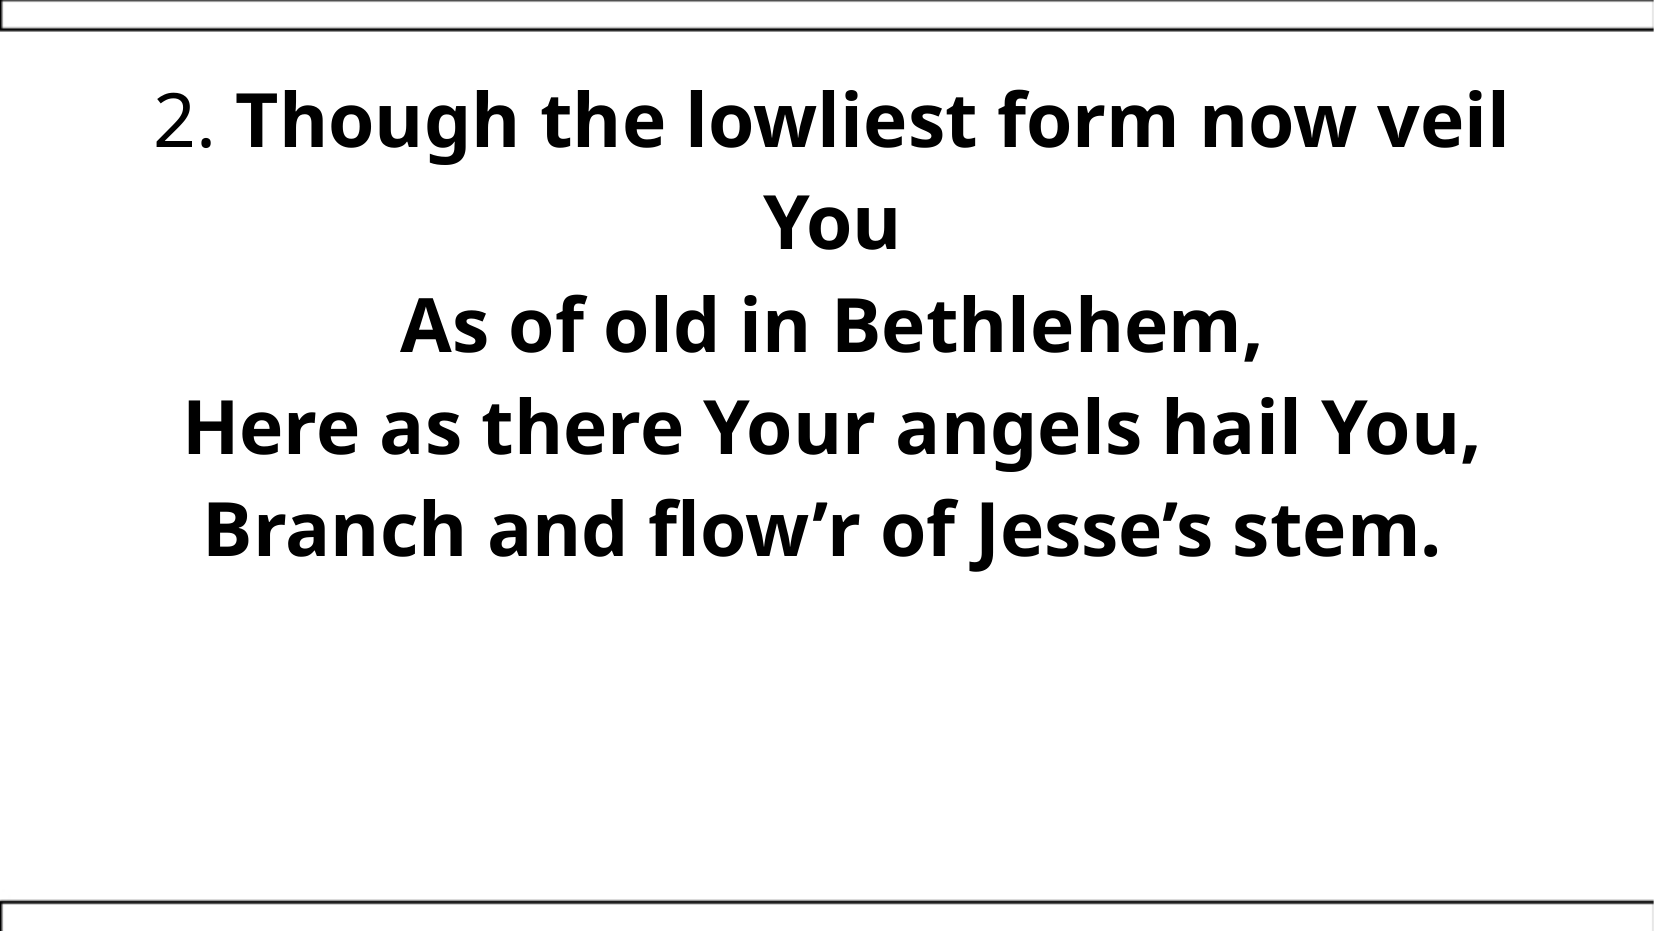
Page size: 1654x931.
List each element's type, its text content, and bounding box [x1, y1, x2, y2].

text_box 2. Though the lowliest form now veil You As of old in Bethlehem, Here as there Your angels hail You, Branch and flow’r of Jesse’s stem. [75, 60, 1591, 574]
picture [0, 0, 1654, 931]
